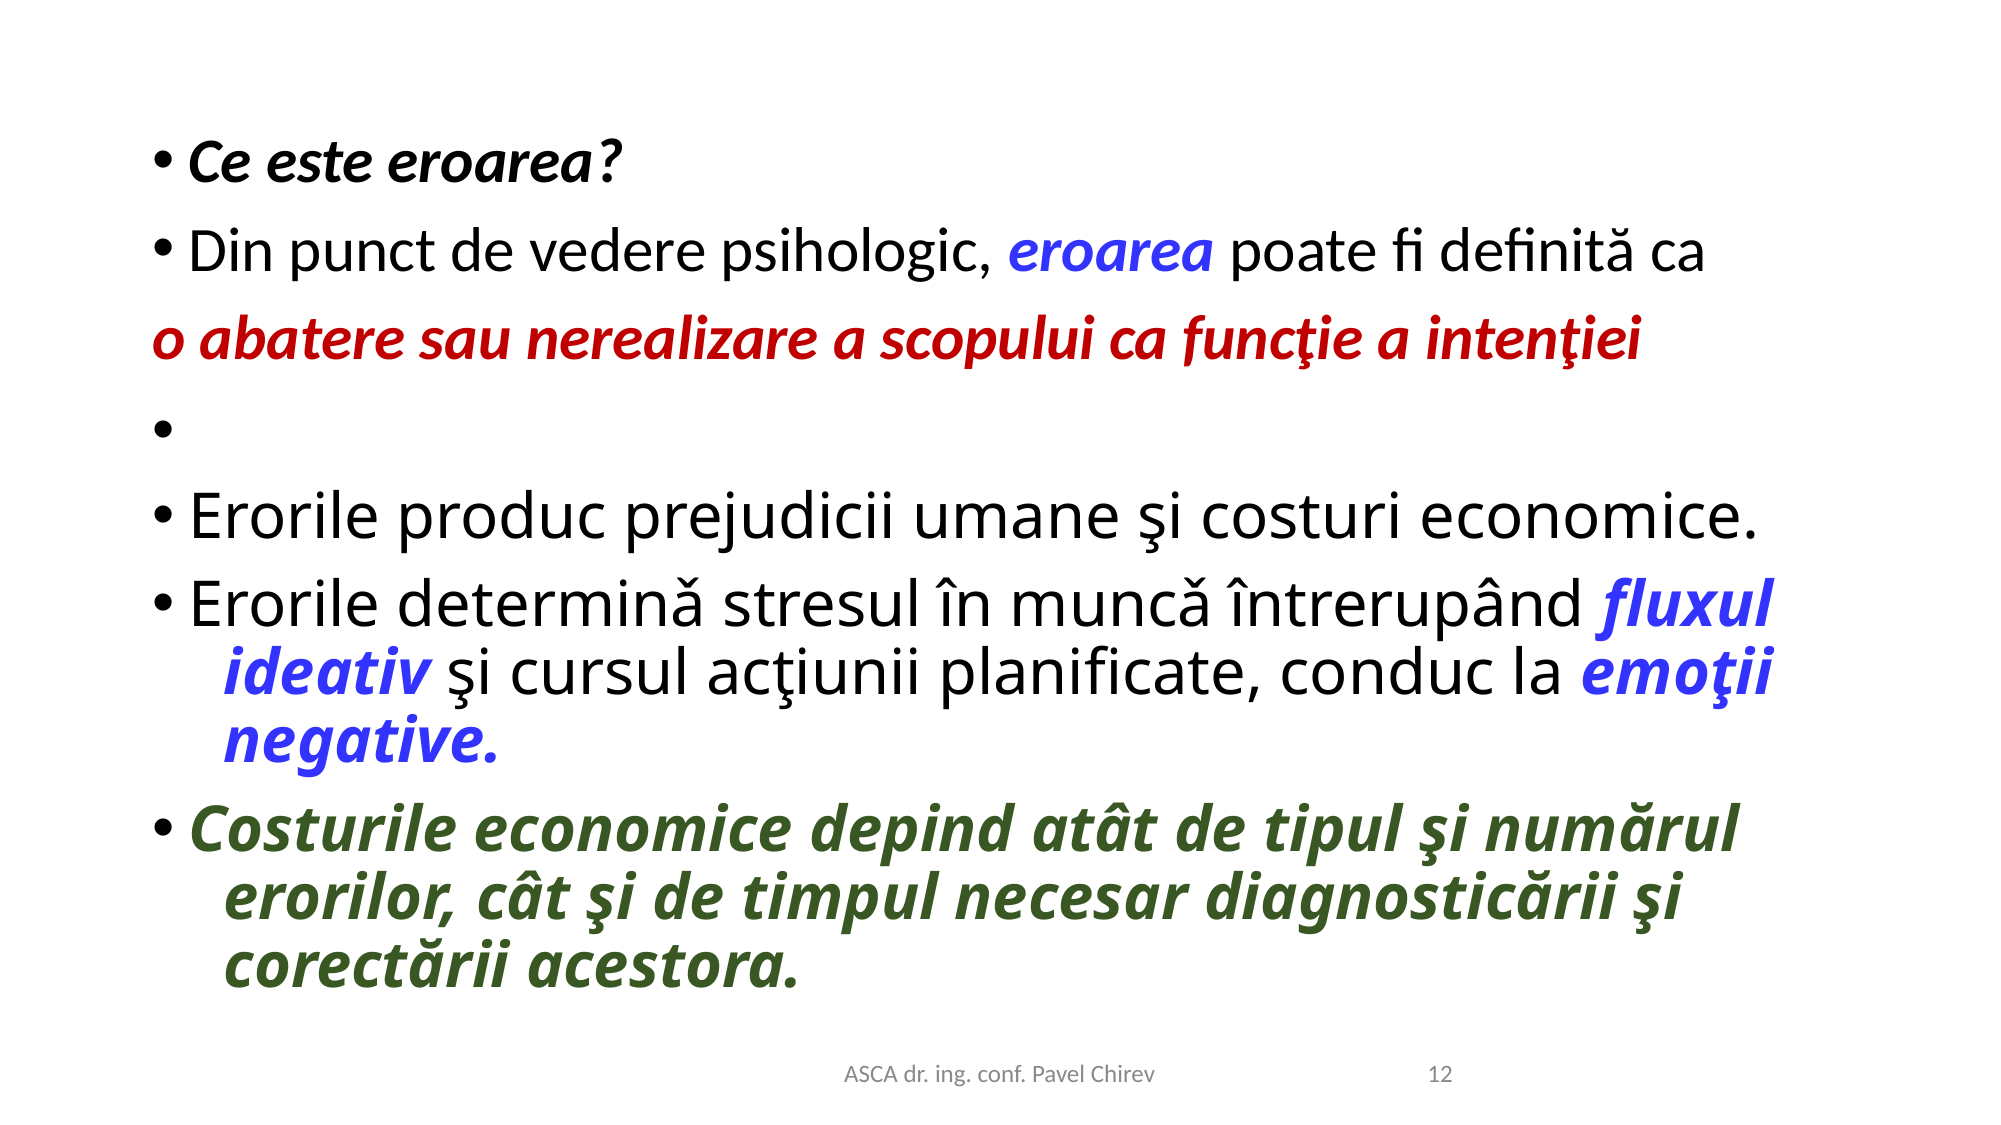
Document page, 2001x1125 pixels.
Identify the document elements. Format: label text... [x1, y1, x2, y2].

list Ce este eroarea? Din punct de vedere psihologic, eroarea poate fi definită ca o abatere sau nerealizare a scopului ca funcţie a intenţiei Erorile produc prejudicii umane şi costuri economice. Erorile determinǎ stresul în muncǎ întrerupând fluxul ideativ şi cursul acţiunii planificate, conduc la emoţii negative. Costurile economice depind atât de tipul şi numărul erorilor, cât şi de timpul necesar diagnosticării şi corectării acestora. [137, 120, 1911, 1014]
text_box [1412, 1042, 1863, 1103]
text_box ASCA dr. ing. conf. Pavel Chirev [662, 1042, 1338, 1103]
